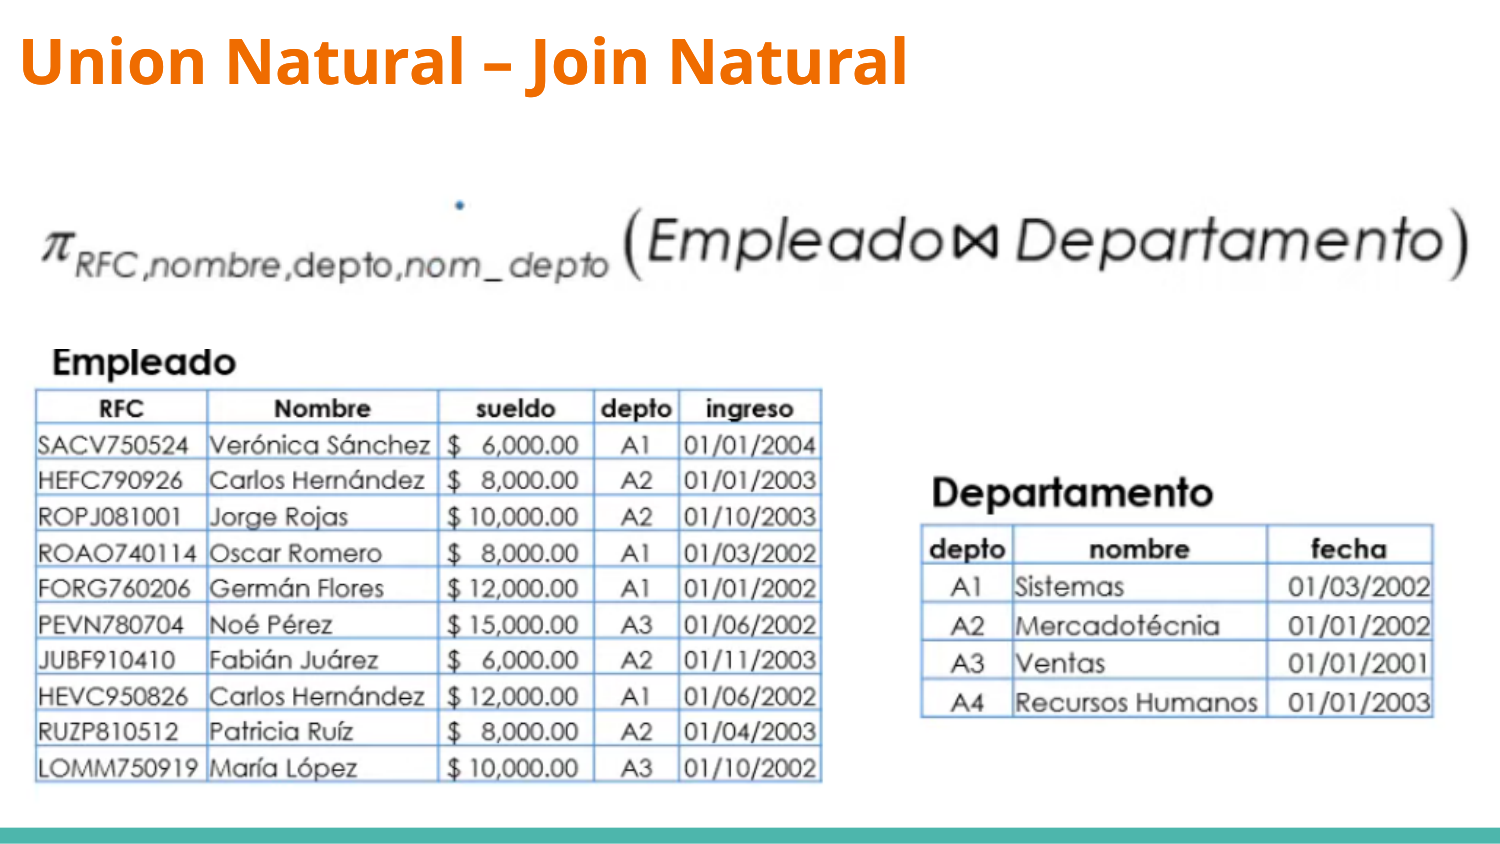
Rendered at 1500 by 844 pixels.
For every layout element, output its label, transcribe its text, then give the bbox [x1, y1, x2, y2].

picture [885, 460, 1452, 734]
title Union Natural – Join Natural [4, 2, 1402, 119]
picture [0, 135, 1500, 812]
